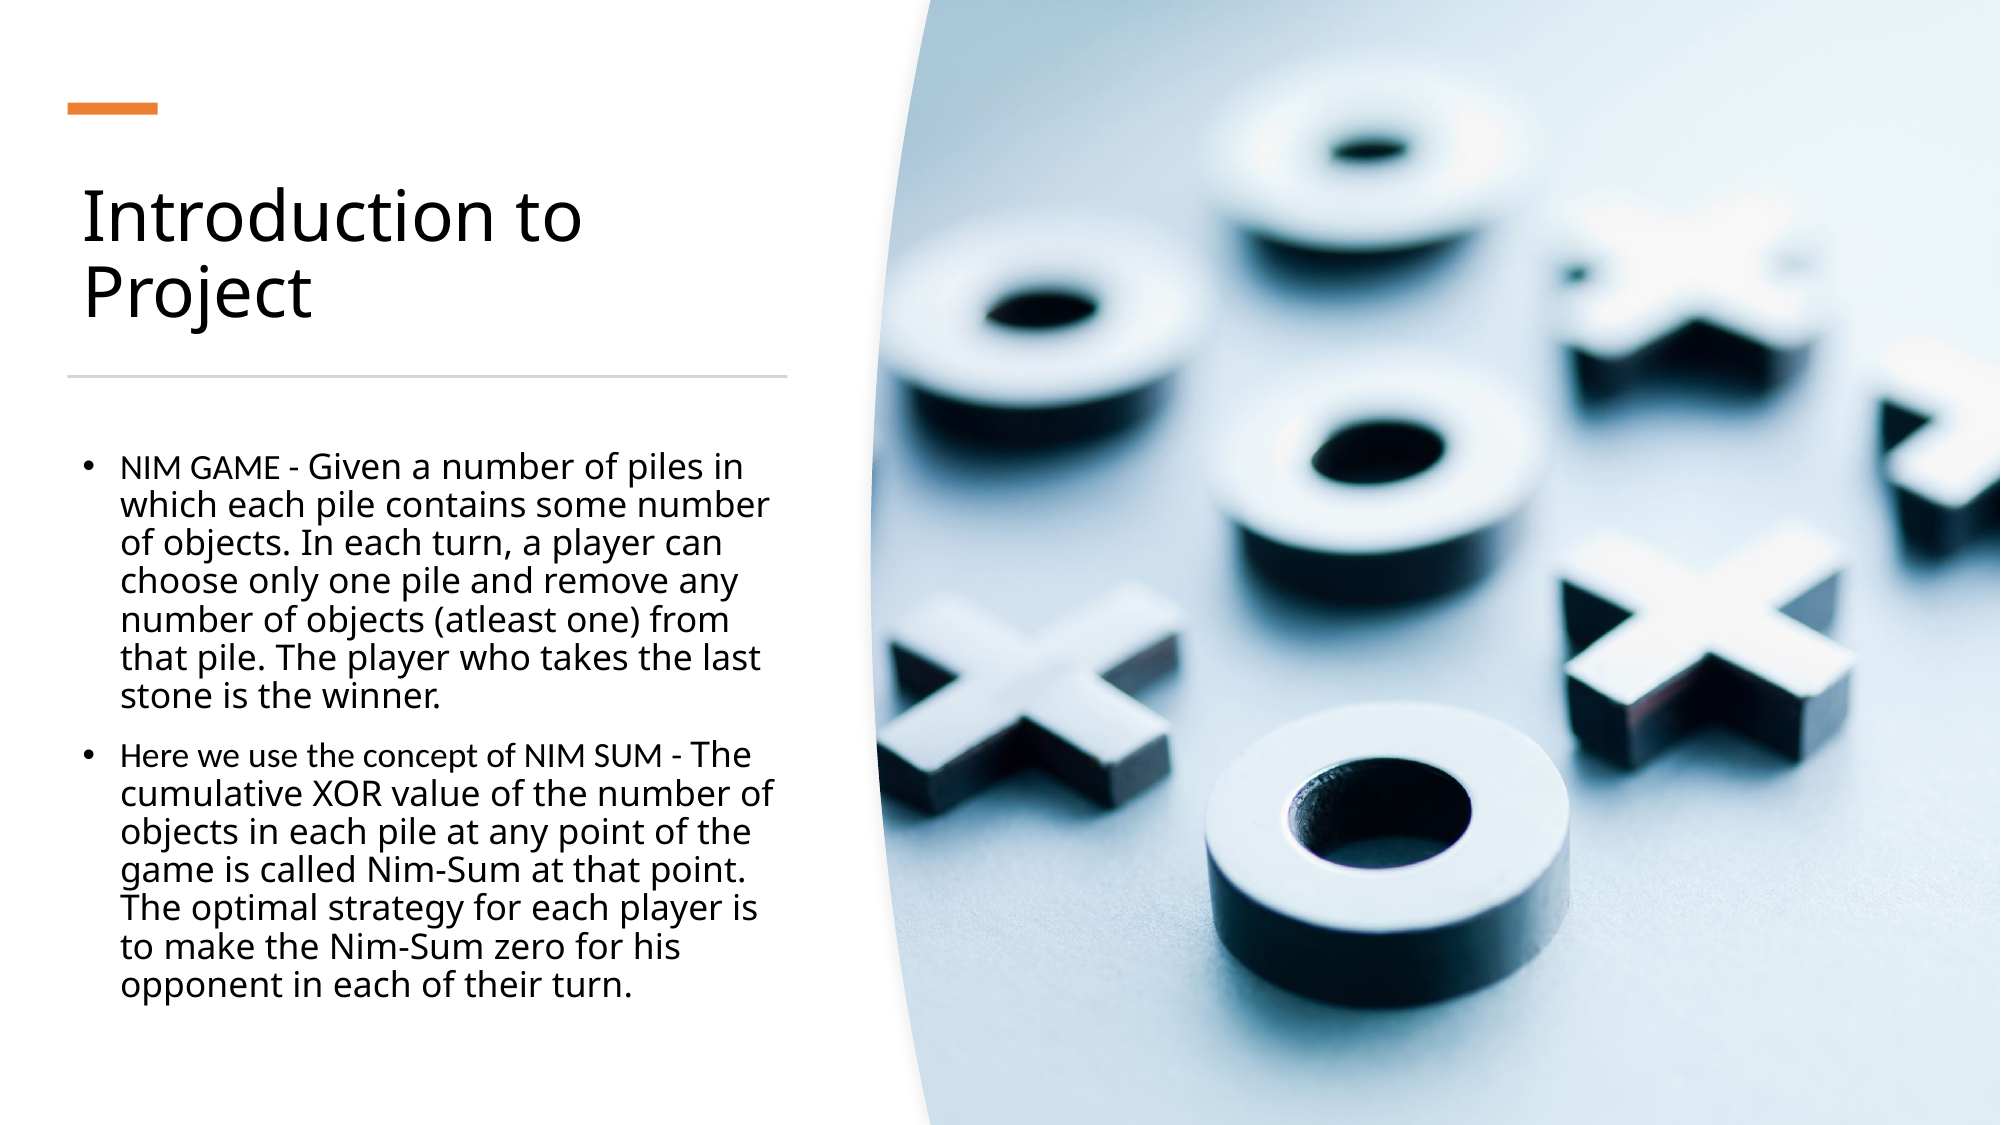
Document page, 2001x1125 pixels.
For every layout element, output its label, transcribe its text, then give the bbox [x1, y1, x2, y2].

list NIM GAME - Given a number of piles in which each pile contains some number of objects. In each turn, a player can choose only one pile and remove any number of objects (atleast one) from that pile. The player who takes the last stone is the winner. Here we use the concept of NIM SUM - The cumulative XOR value of the number of objects in each pile at any point of the game is called Nim-Sum at that point. The optimal strategy for each player is to make the Nim-Sum zero for his opponent in each of their turn. [67, 441, 806, 1029]
text_box [0, 0, 2000, 1125]
title Introduction to Project [67, 161, 804, 341]
